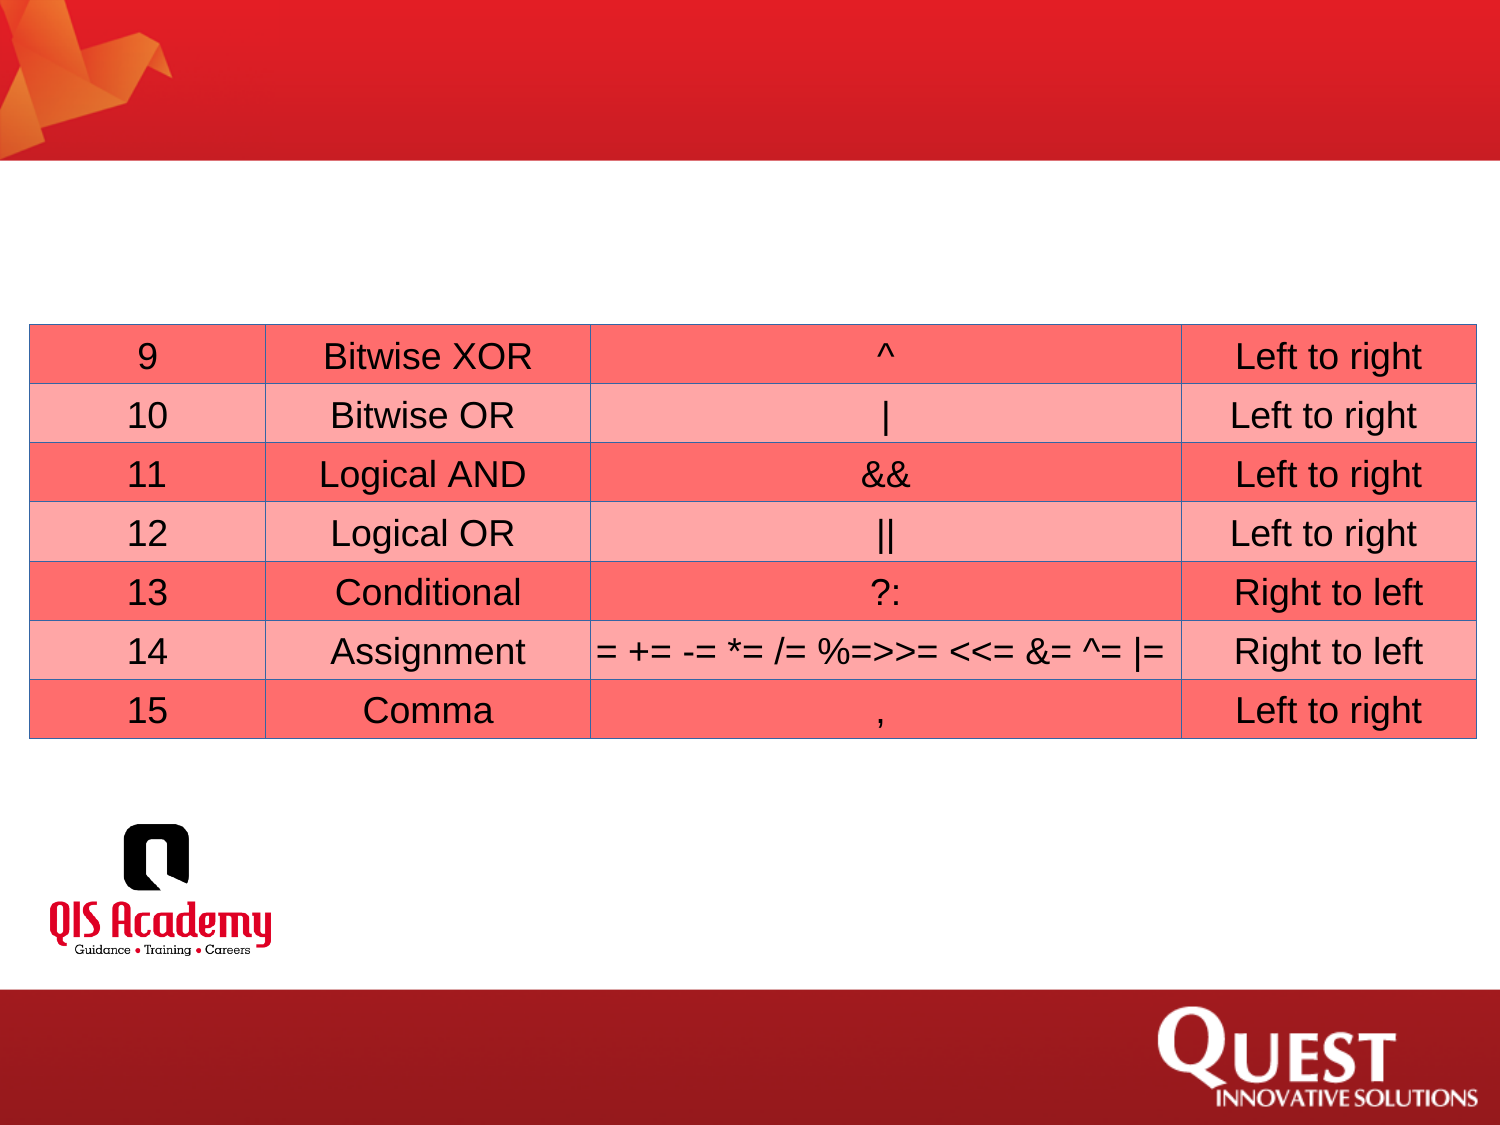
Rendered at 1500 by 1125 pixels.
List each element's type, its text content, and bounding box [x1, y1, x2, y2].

text_box || [590, 501, 1181, 561]
text_box | [590, 384, 1181, 442]
text_box Left to right [1181, 384, 1477, 442]
text_box , [590, 679, 1181, 739]
text_box 14 [29, 621, 265, 679]
text_box 11 [29, 442, 265, 501]
text_box && [590, 442, 1181, 501]
text_box Conditional [265, 561, 590, 621]
text_box 12 [29, 501, 265, 561]
text_box Comma [265, 679, 590, 739]
text_box Right to left [1181, 621, 1477, 679]
text_box Left to right [1181, 679, 1477, 739]
text_box 10 [29, 384, 265, 442]
text_box ?: [590, 561, 1181, 621]
text_box 13 [29, 561, 265, 621]
text_box ^ [590, 324, 1181, 384]
text_box 9 [29, 324, 265, 384]
text_box Logical AND [265, 442, 590, 501]
text_box Bitwise OR [265, 384, 590, 442]
text_box Logical OR [265, 501, 590, 561]
text_box Right to left [1181, 561, 1477, 621]
text_box = += -= *= /= %=>>= <<= &= ^= |= [590, 621, 1181, 679]
text_box 15 [29, 679, 265, 739]
text_box Left to right [1181, 324, 1477, 384]
text_box Left to right [1181, 501, 1477, 561]
text_box Assignment [265, 621, 590, 679]
text_box Left to right [1181, 442, 1477, 501]
picture [0, 0, 1500, 1125]
text_box Bitwise XOR [265, 324, 590, 384]
